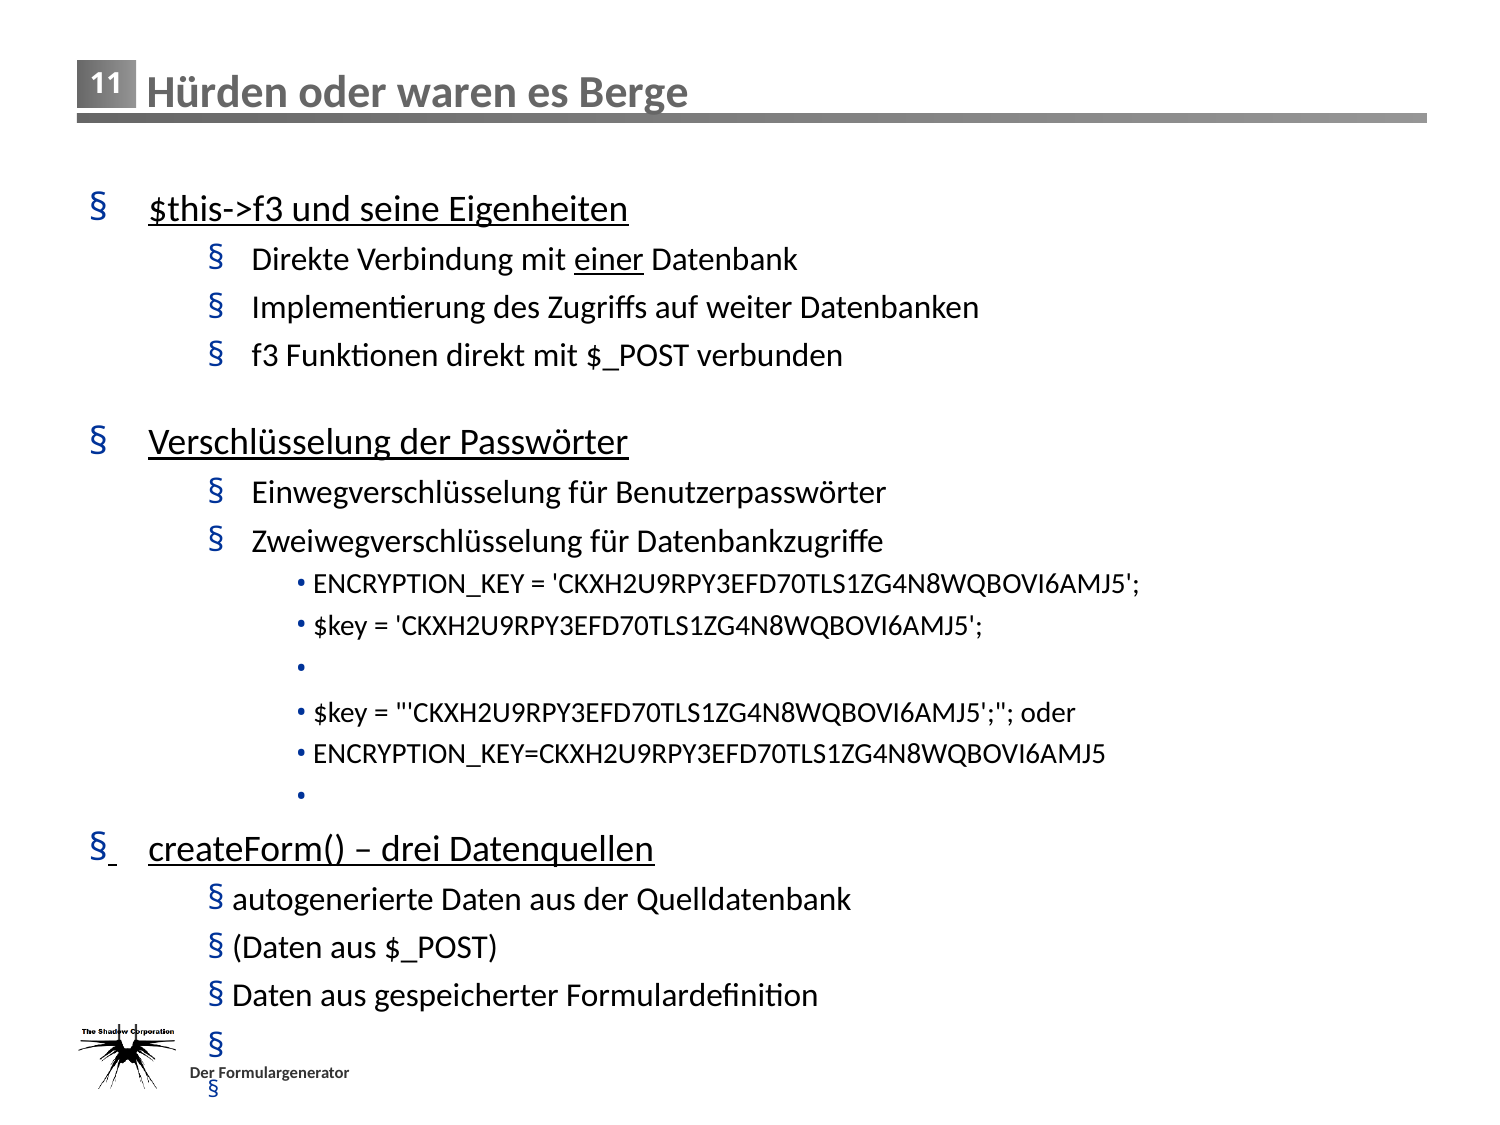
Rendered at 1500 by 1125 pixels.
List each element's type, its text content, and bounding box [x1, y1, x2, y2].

text_box $this->f3 und seine Eigenheiten Direkte Verbindung mit einer Datenbank Implementierung des Zugriffs auf weiter Datenbanken f3 Funktionen direkt mit $_POST verbunden Verschlüsselung der Passwörter Einwegverschlüsselung für Benutzerpasswörter Zweiwegverschlüsselung für Datenbankzugriffe ENCRYPTION_KEY = 'CKXH2U9RPY3EFD70TLS1ZG4N8WQBOVI6AMJ5'; $key = 'CKXH2U9RPY3EFD70TLS1ZG4N8WQBOVI6AMJ5'; $key = "'CKXH2U9RPY3EFD70TLS1ZG4N8WQBOVI6AMJ5';"; oder ENCRYPTION_KEY=CKXH2U9RPY3EFD70TLS1ZG4N8WQBOVI6AMJ5 createForm() – drei Datenquellen autogenerierte Daten aus der Quelldatenbank (Daten aus $_POST) Daten aus gespeicherter Formulardefinition [74, 123, 1424, 1058]
title Hürden oder waren es Berge [131, 54, 1433, 125]
